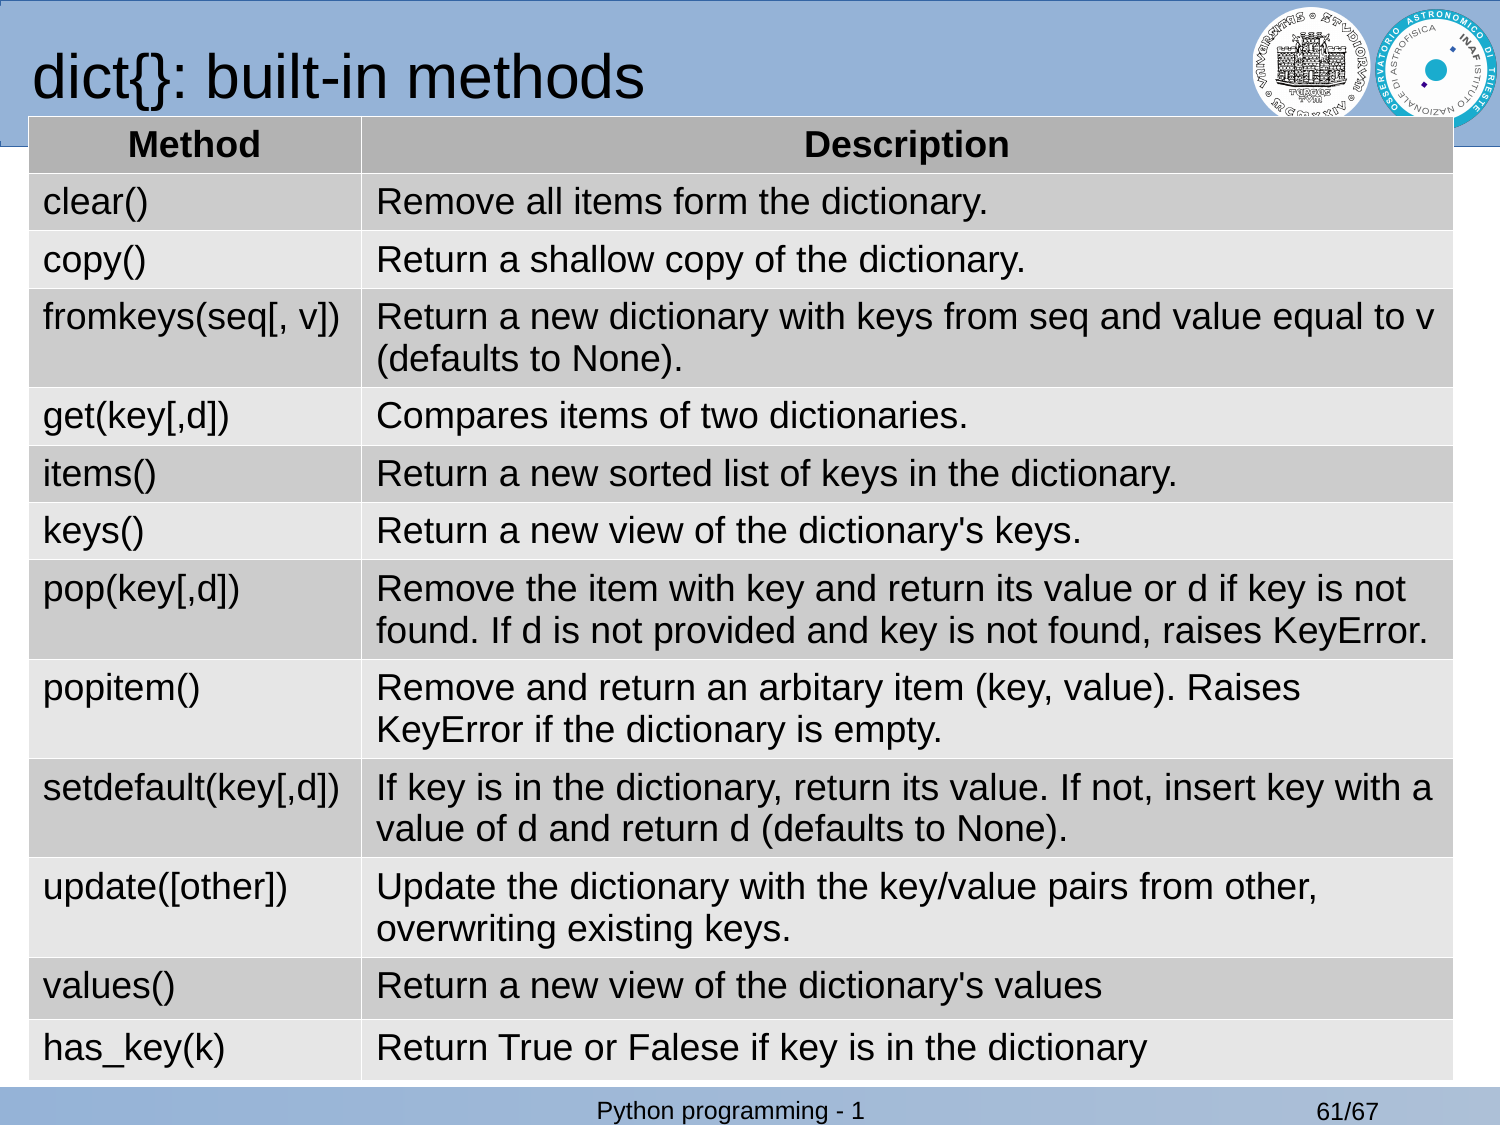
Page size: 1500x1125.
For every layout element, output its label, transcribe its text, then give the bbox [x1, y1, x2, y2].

table_cell update([other]) [29, 858, 361, 957]
table_cell setdefault(key[,d]) [29, 759, 361, 857]
table_cell has_key(k) [29, 1020, 361, 1080]
table_cell Return a new view of the dictionary's keys. [362, 503, 1453, 559]
table_cell Remove the item with key and return its value or d if key is not found. If d is not provided and key is not found, raises KeyError. [362, 560, 1453, 659]
table_cell Return a new sorted list of keys in the dictionary. [362, 446, 1453, 502]
table_cell copy() [29, 231, 361, 288]
table_cell values() [29, 958, 361, 1019]
table_cell Compares items of two dictionaries. [362, 388, 1453, 445]
table_cell Return a new view of the dictionary's values [362, 958, 1453, 1019]
table_cell Return True or Falese if key is in the dictionary [362, 1020, 1453, 1080]
table_cell pop(key[,d]) [29, 560, 361, 659]
table_cell popitem() [29, 660, 361, 758]
table_cell get(key[,d]) [29, 388, 361, 445]
table_cell Remove and return an arbitary item (key, value). Raises KeyError if the dictionary is empty. [362, 660, 1453, 758]
table_cell Return a new dictionary with keys from seq and value equal to v (defaults to None). [362, 289, 1453, 387]
table_cell items() [29, 446, 361, 502]
table_header Description [362, 117, 1453, 173]
table_cell clear() [29, 174, 361, 230]
picture [1253, 0, 1500, 156]
table_cell If key is in the dictionary, return its value. If not, insert key with a value of d and return d (defaults to None). [362, 759, 1453, 857]
table_cell Return a shallow copy of the dictionary. [362, 231, 1453, 288]
table_cell keys() [29, 503, 361, 559]
text_box dict{}: built-in methods [0, 5, 1253, 141]
table_cell Update the dictionary with the key/value pairs from other, overwriting existing keys. [362, 858, 1453, 957]
table_header Method [29, 117, 361, 173]
table_cell Remove all items form the dictionary. [362, 174, 1453, 230]
table_cell fromkeys(seq[, v]) [29, 289, 361, 387]
